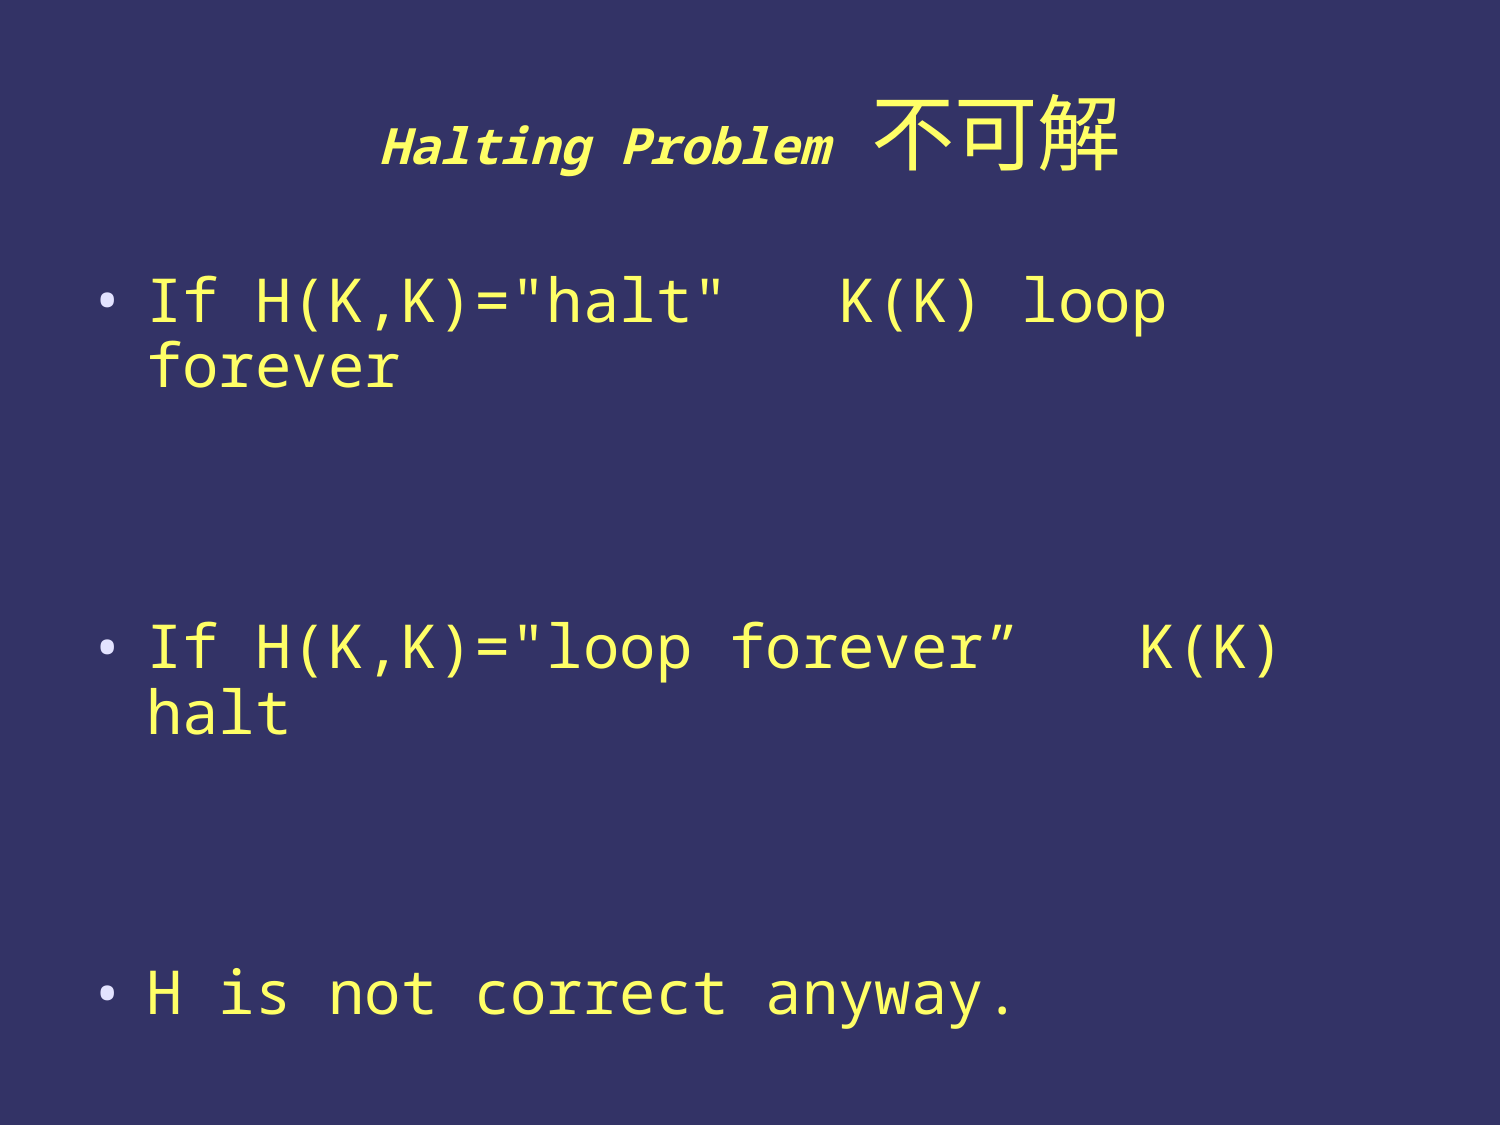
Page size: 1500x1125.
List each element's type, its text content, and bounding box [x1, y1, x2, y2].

list If H(K,K)="halt" K(K) loop forever If H(K,K)="loop forever” K(K) halt H is not correct anyway. [75, 262, 1426, 1001]
title Halting Problem 不可解 [75, 37, 1426, 225]
